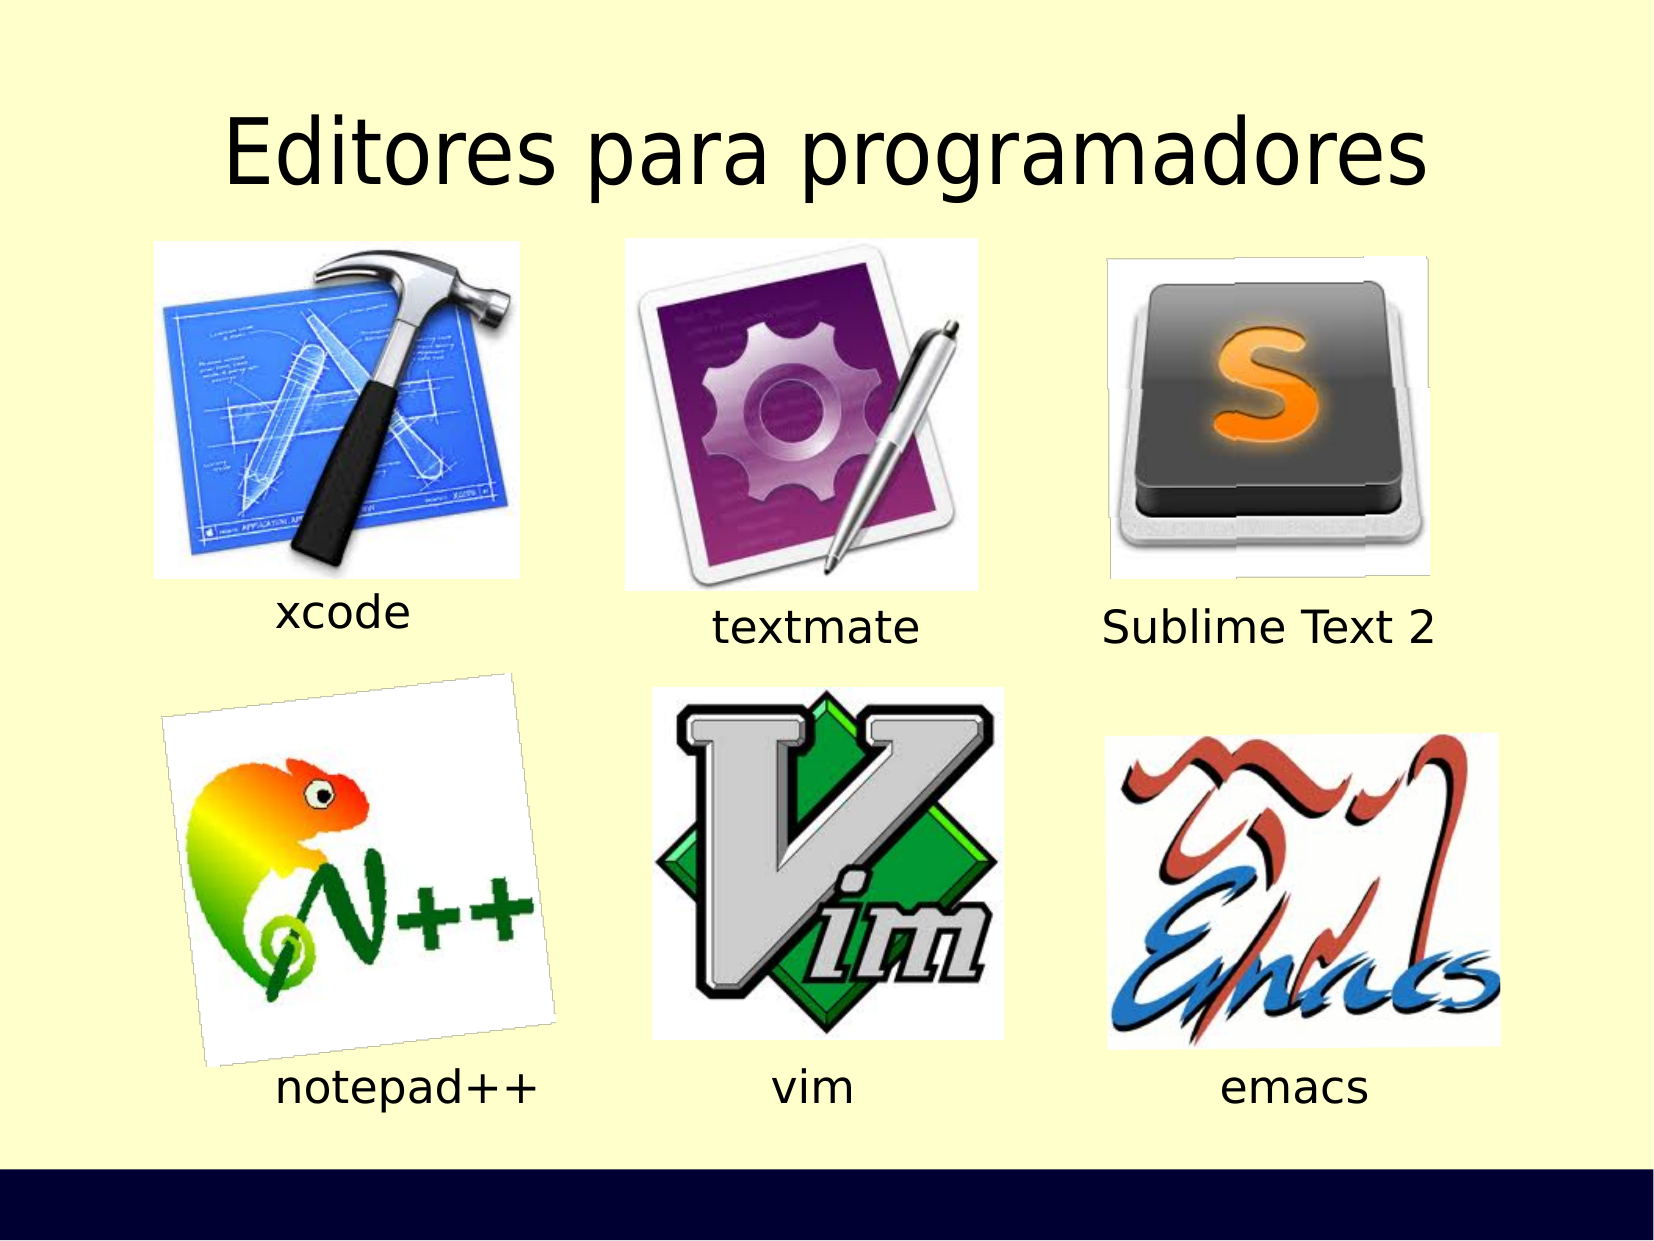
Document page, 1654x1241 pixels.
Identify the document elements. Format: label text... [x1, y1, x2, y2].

picture [652, 687, 1004, 1040]
picture [161, 673, 556, 1067]
picture [625, 238, 978, 591]
picture [154, 241, 520, 579]
title Editores para programadores [82, 49, 1571, 257]
picture [1104, 732, 1501, 1050]
text_box Sublime Text 2 [1086, 593, 1453, 662]
text_box vim [755, 1053, 870, 1123]
text_box notepad++ [259, 1053, 556, 1123]
text_box xcode [259, 578, 427, 647]
text_box textmate [696, 593, 936, 662]
picture [1106, 256, 1430, 579]
text_box emacs [1204, 1053, 1385, 1123]
